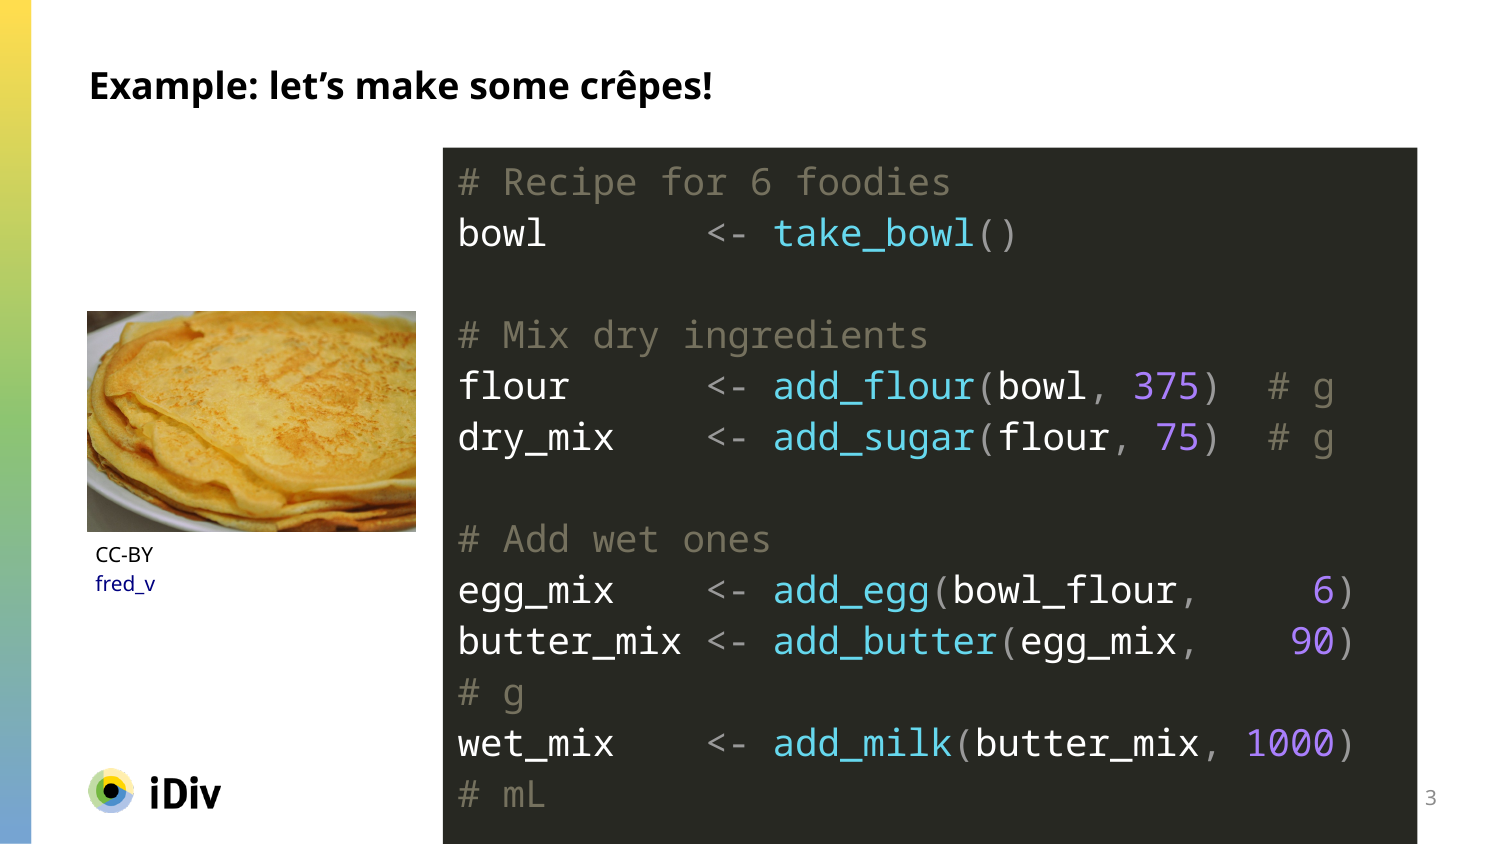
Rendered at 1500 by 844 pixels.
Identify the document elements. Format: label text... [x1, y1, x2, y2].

text_box # Recipe for 6 foodies bowl <- take_bowl() # Mix dry ingredients flour <- add_flour(bowl, 375) # g dry_mix <- add_sugar(flour, 75) # g # Add wet ones egg_mix <- add_egg(bowl_flour, 6) butter_mix <- add_butter(egg_mix, 90) # g wet_mix <- add_milk(butter_mix, 1000) # mL ready_mix <- whisk(wet_mix) # Cook the crêpes crepes <- cook_in_pan(ready_mix) [442, 147, 1418, 763]
list Example: let’s make some crêpes! [88, 61, 1437, 157]
slide_number <number> [1418, 767, 1437, 813]
picture [0, 0, 1500, 844]
text_box CC-BY fred_v [80, 533, 201, 599]
